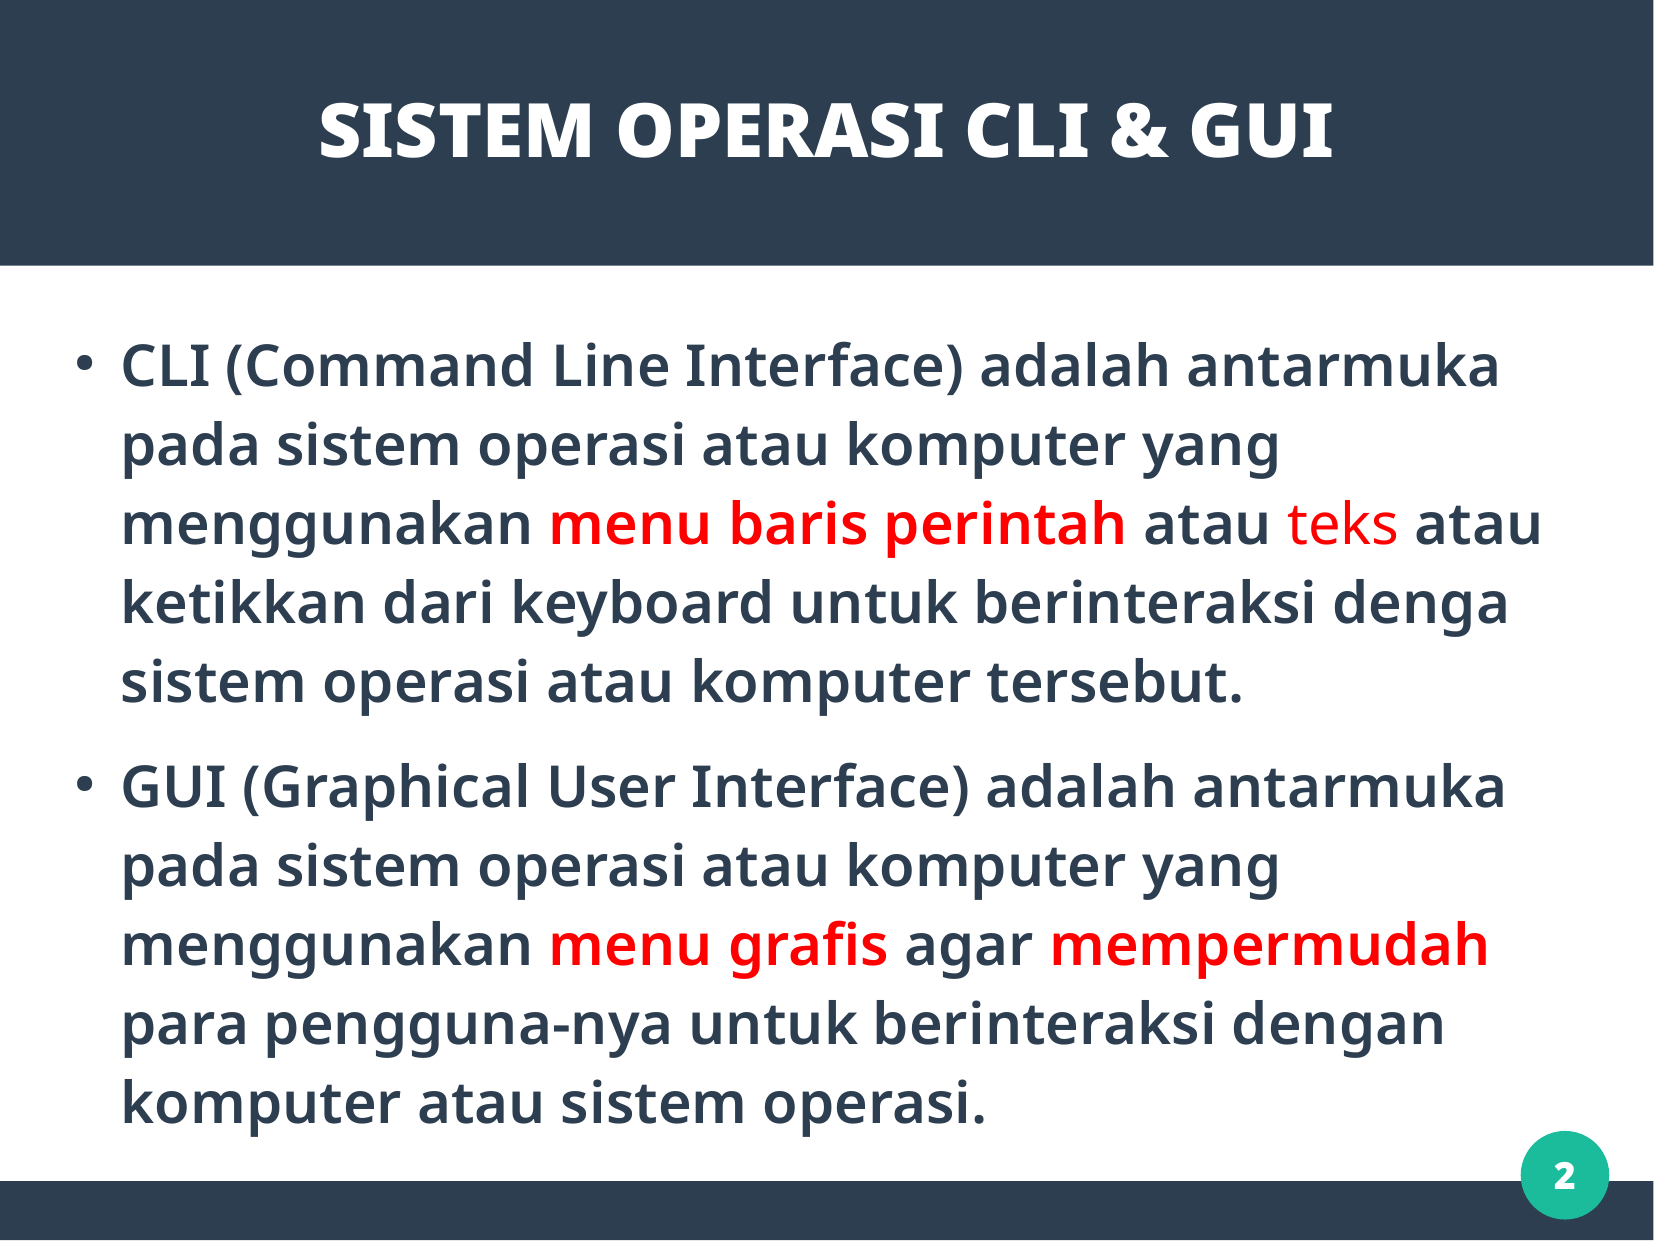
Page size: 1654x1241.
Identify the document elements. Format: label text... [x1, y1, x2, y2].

title SISTEM OPERASI CLI & GUI [59, 49, 1595, 207]
list CLI (Command Line Interface) adalah antarmuka pada sistem operasi atau komputer yang menggunakan menu baris perintah atau teks atau ketikkan dari keyboard untuk berinteraksi denga sistem operasi atau komputer tersebut. GUI (Graphical User Interface) adalah antarmuka pada sistem operasi atau komputer yang menggunakan menu grafis agar mempermudah para pengguna-nya untuk berinteraksi dengan komputer atau sistem operasi. [59, 324, 1595, 1152]
